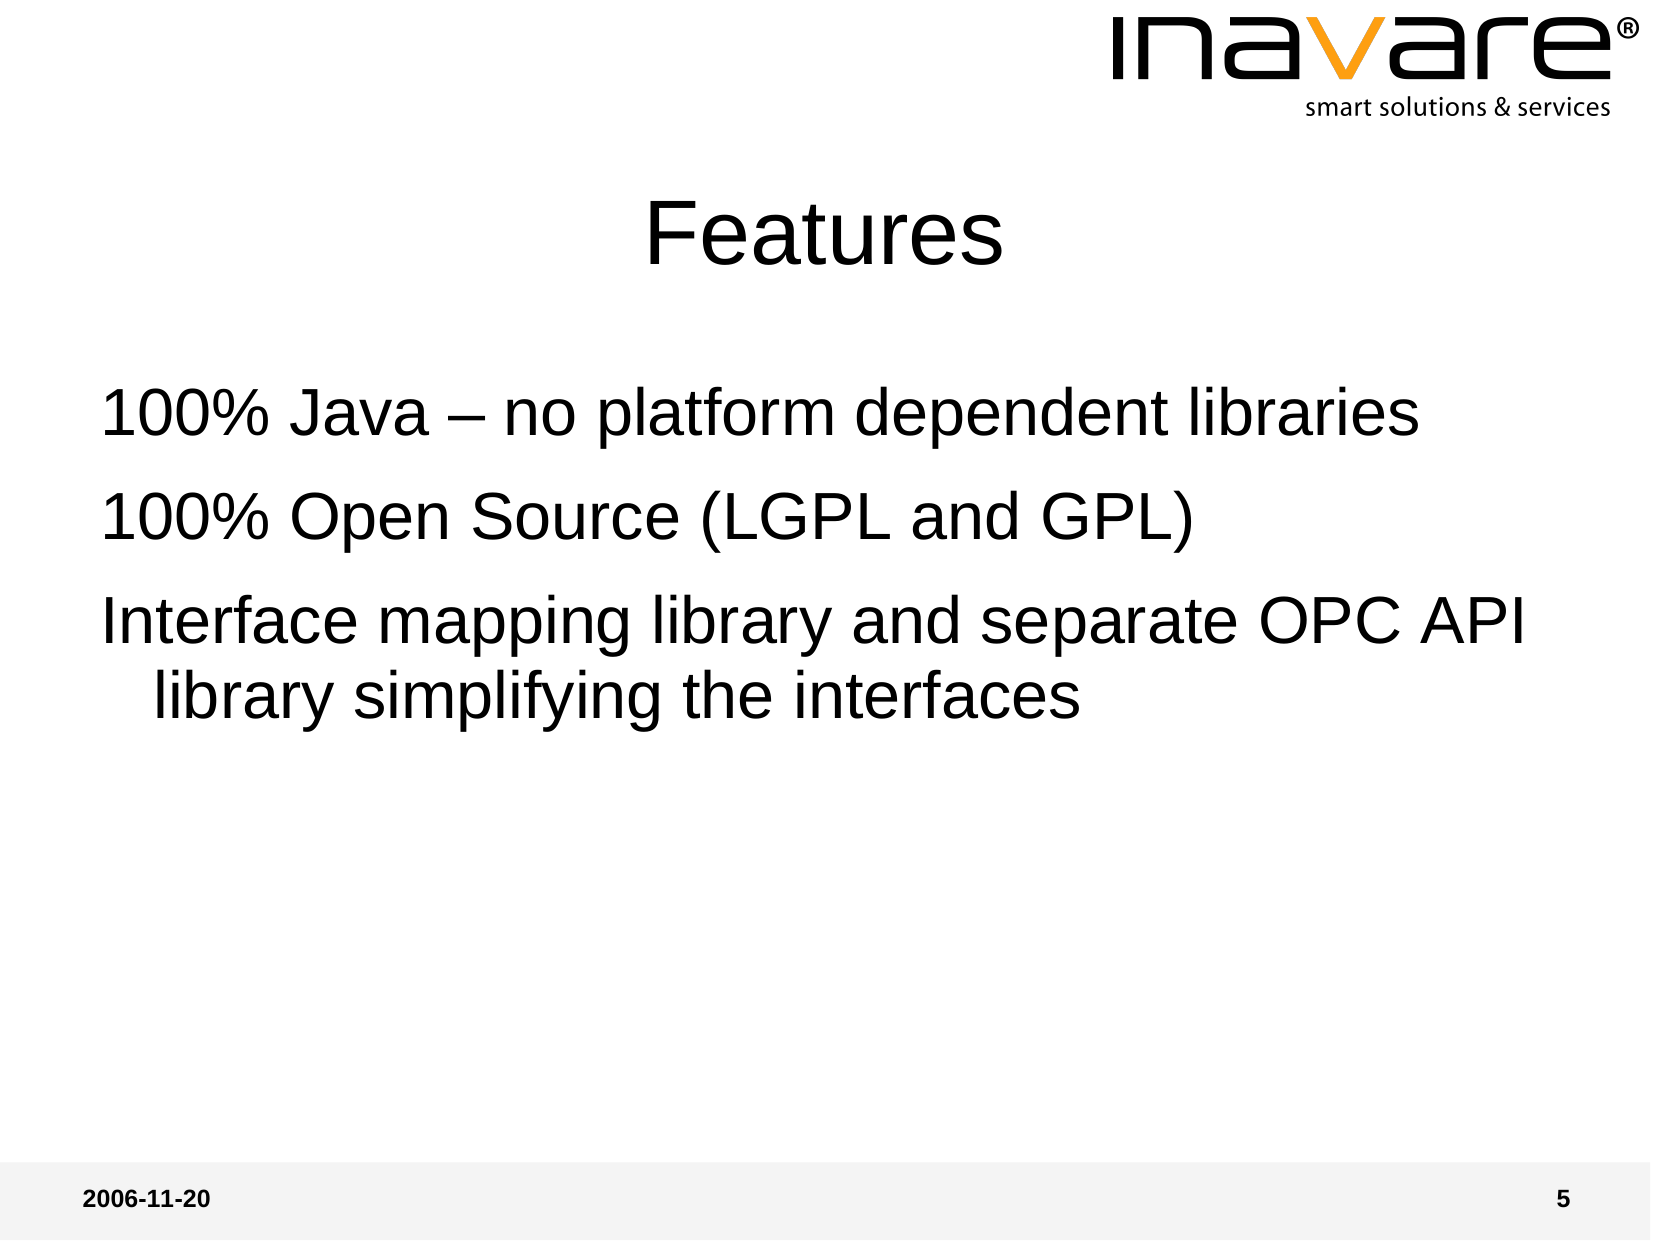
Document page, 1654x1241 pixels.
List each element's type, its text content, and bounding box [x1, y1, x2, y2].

title Features [37, 165, 1613, 301]
list 100% Java – no platform dependent libraries 100% Open Source (LGPL and GPL) Interface mapping library and separate OPC API library simplifying the interfaces [82, 375, 1571, 1073]
picture [1113, 17, 1639, 116]
